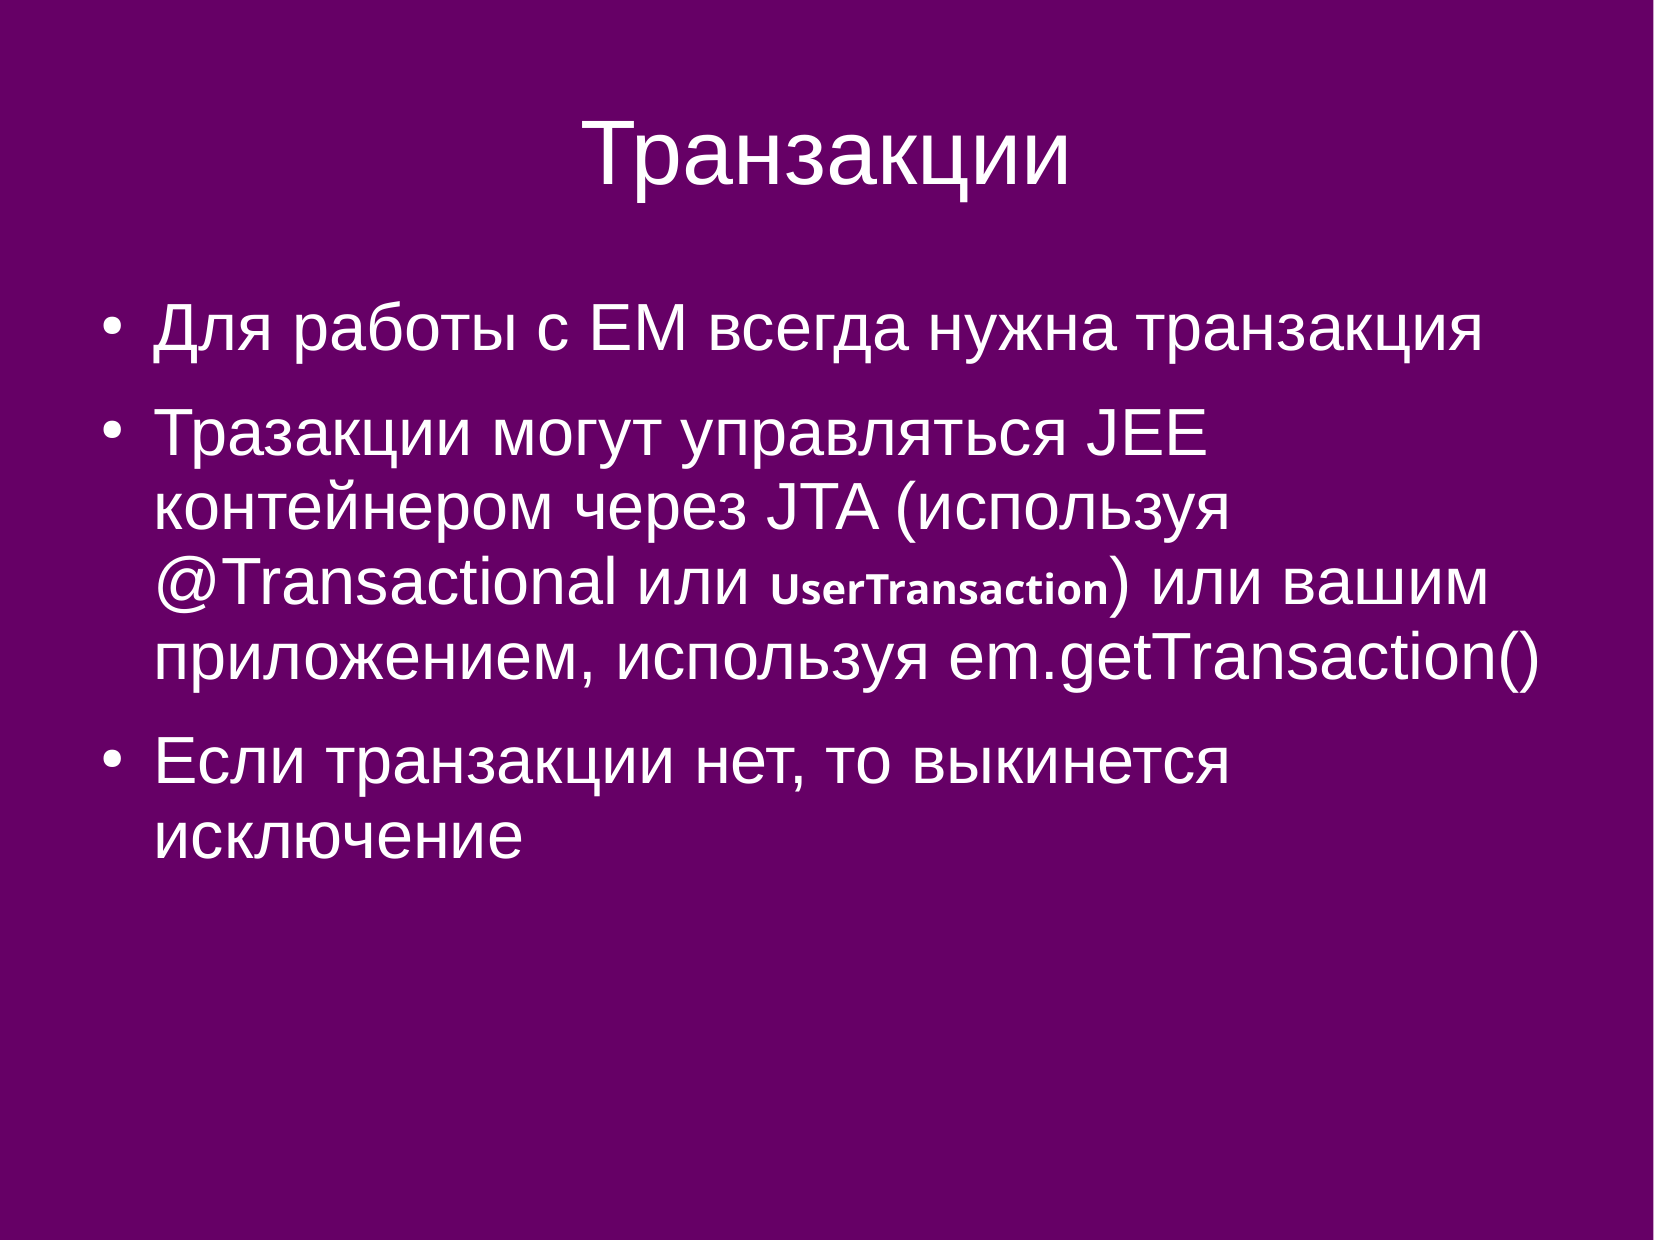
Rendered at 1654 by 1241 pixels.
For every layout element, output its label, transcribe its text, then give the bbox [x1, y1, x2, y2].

title Транзакции [82, 49, 1571, 257]
list Для работы с EM всегда нужна транзакция Тразакции могут управляться JEE контейнером через JTA (используя @Transactional или UserTransaction) или вашим приложением, используя em.getTransaction() Если транзакции нет, то выкинется исключение [82, 290, 1571, 1010]
